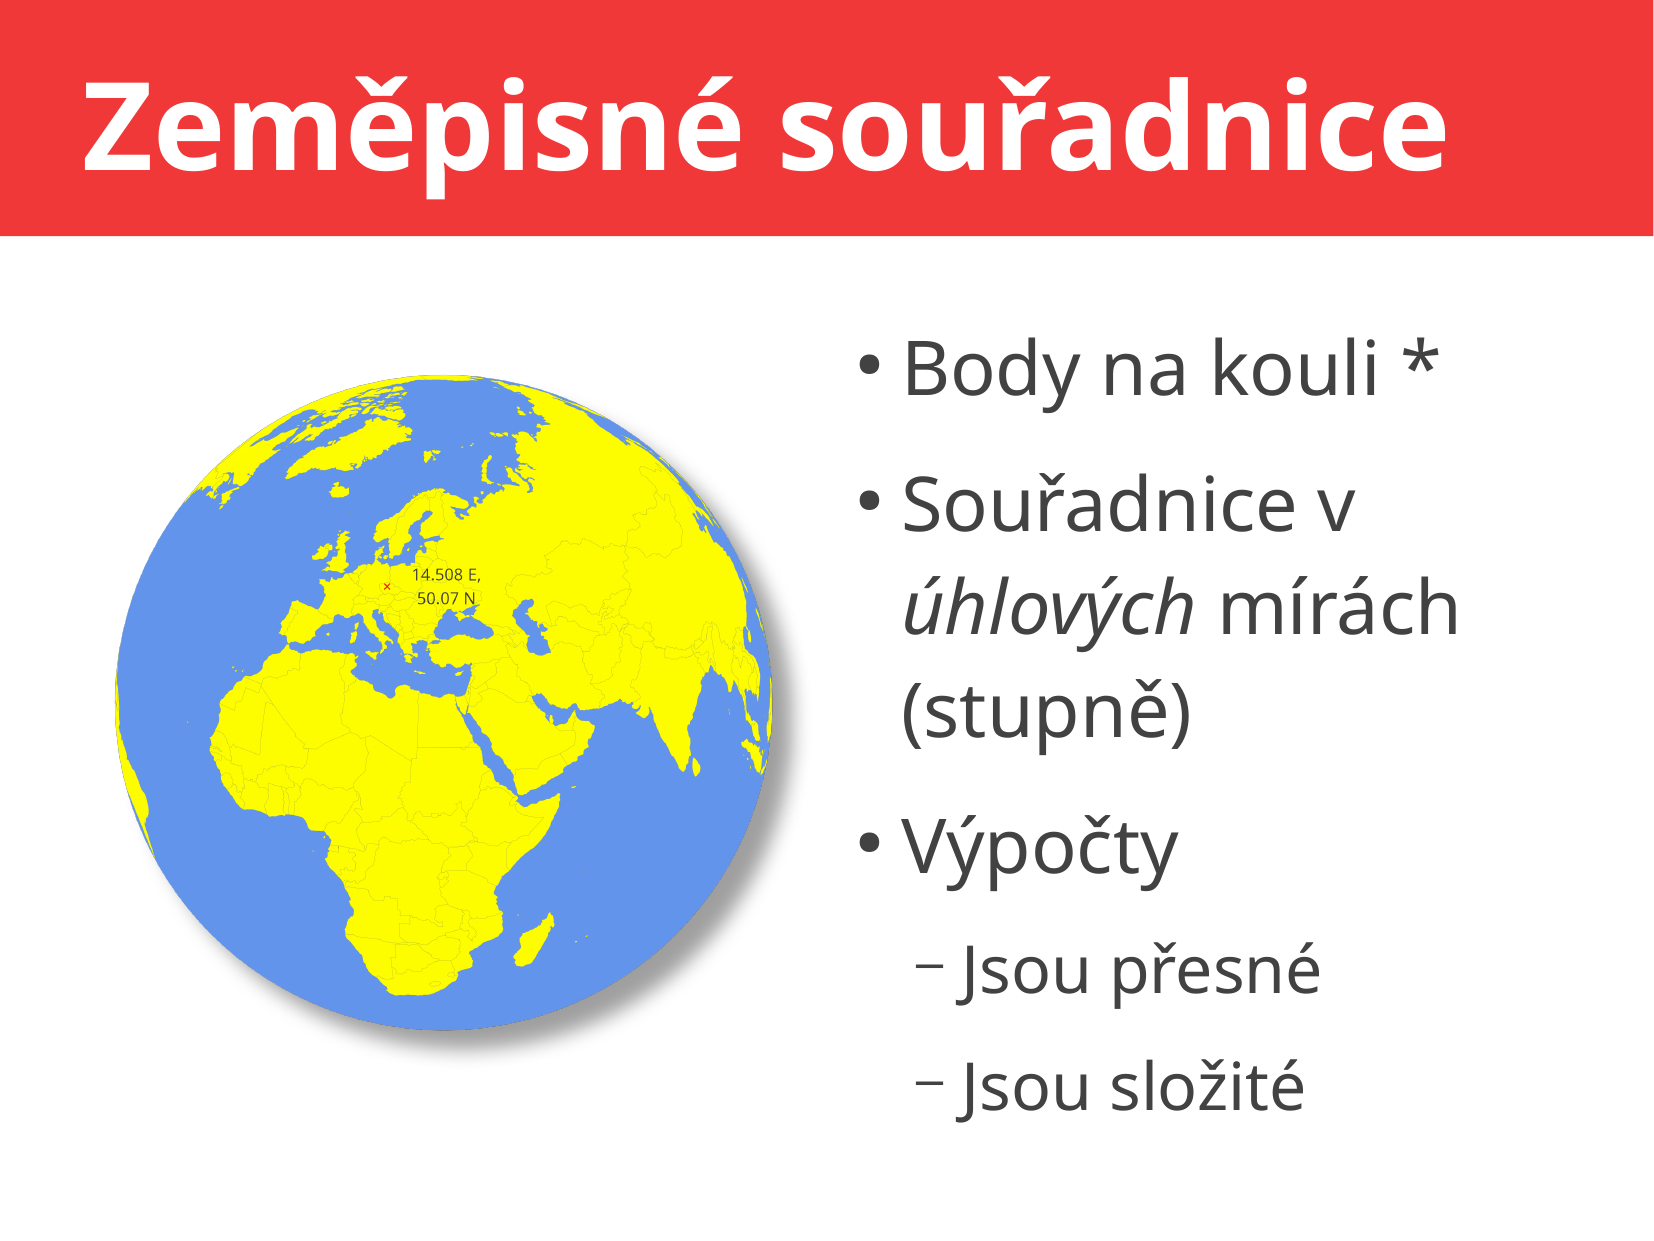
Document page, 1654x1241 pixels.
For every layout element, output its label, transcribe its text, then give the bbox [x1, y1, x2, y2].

title Zeměpisné souřadnice [82, 19, 1571, 227]
list Body na kouli * Souřadnice v úhlových mírách (stupně) Výpočty Jsou přesné Jsou složité [840, 314, 1564, 1134]
picture [82, 342, 805, 1063]
